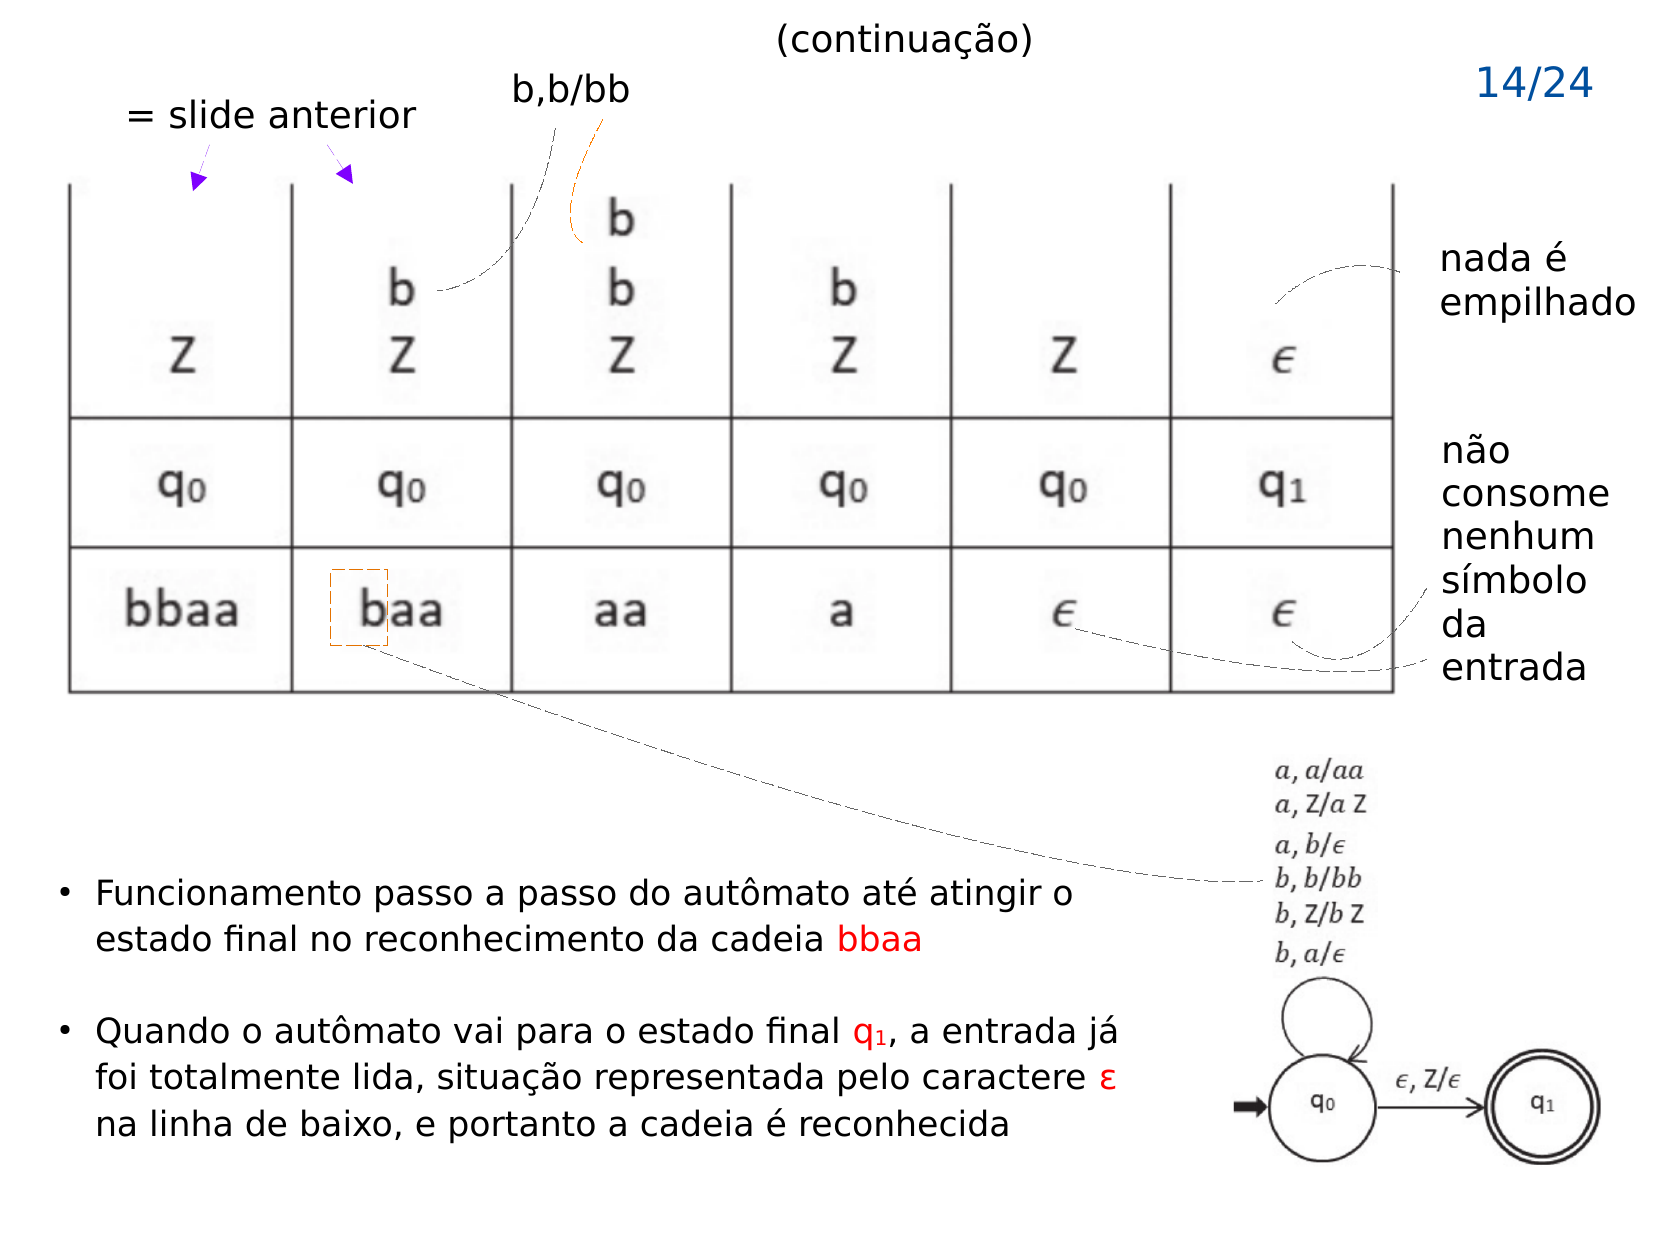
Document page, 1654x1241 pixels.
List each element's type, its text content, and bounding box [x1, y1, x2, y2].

text_box nada é empilhado [1424, 229, 1654, 419]
text_box (continuação) [760, 10, 1049, 69]
text_box não consome nenhum símbolo da entrada [1426, 420, 1633, 702]
picture [1230, 754, 1602, 1168]
picture [58, 175, 1400, 702]
text_box b,b/bb [496, 60, 646, 120]
text_box = slide anterior [110, 86, 432, 145]
list Funcionamento passo a passo do autômato até atingir o estado final no reconhecimento da cadeia bbaa Quando o autômato vai para o estado final q1, a entrada já foi totalmente lida, situação representada pelo caractere ε na linha de baixo, e portanto a cadeia é reconhecida [59, 867, 1160, 1182]
